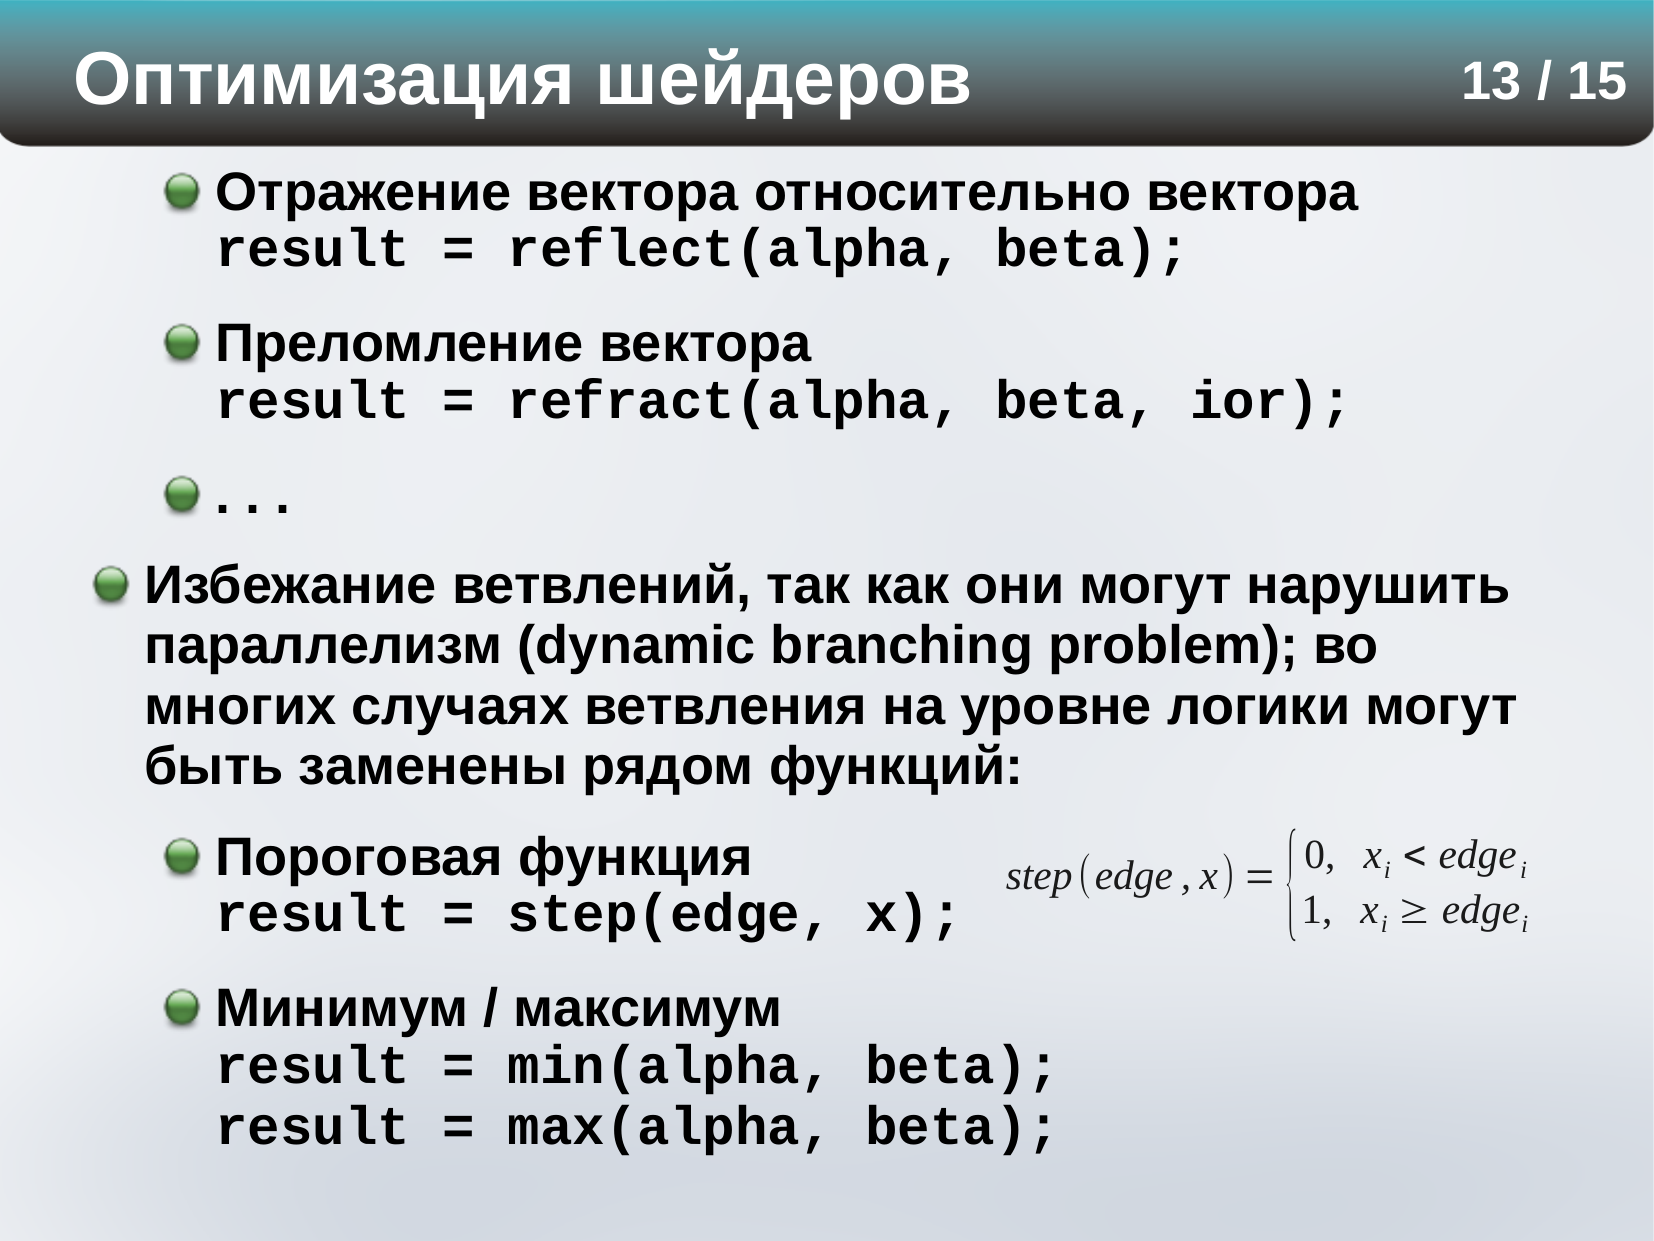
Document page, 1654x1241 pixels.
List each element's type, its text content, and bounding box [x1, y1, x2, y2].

text_box Отражение вектора относительно вектора result = reflect(alpha, beta); Преломление вектора result = refract(alpha, beta, ior); . . . Избежание ветвлений, так как они могут нарушить параллелизм (dynamic branching problem); во многих случаях ветвления на уровне логики могут быть заменены рядом функций: Пороговая функция result = step(edge, x); Минимум / максимум result = min(alpha, beta); result = max(alpha, beta); [70, 153, 1595, 1169]
text_box <номер> / 15 [1446, 42, 1654, 179]
chart [998, 826, 1538, 944]
text_box Оптимизация шейдеров [59, 29, 1418, 129]
picture [0, 0, 1654, 1241]
